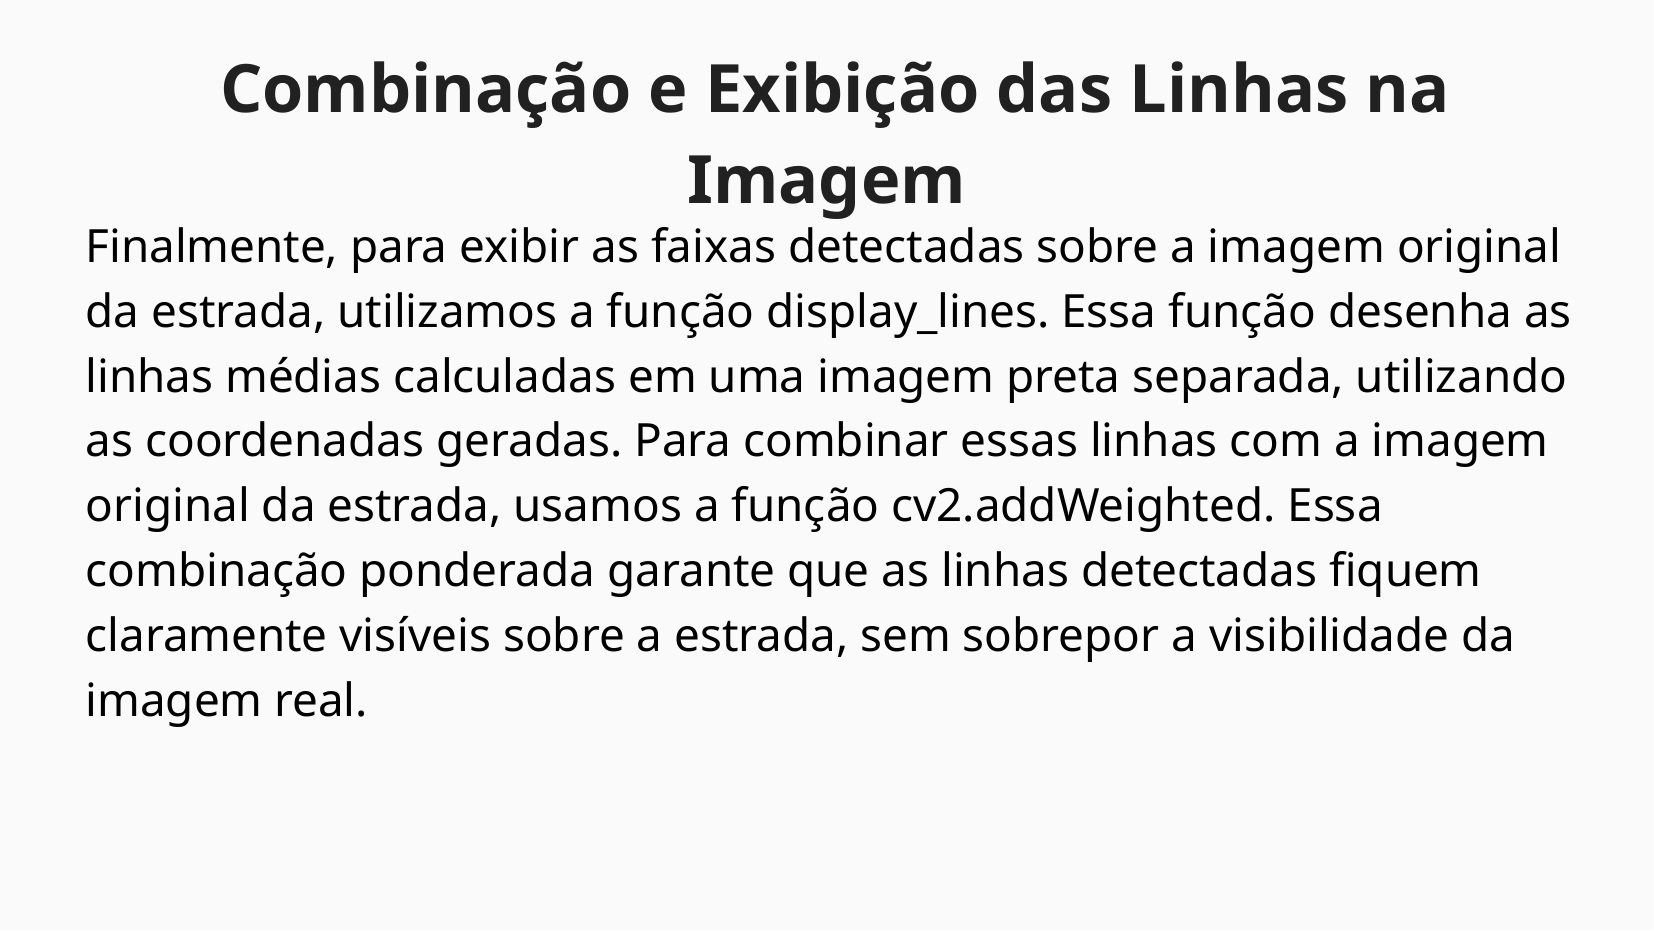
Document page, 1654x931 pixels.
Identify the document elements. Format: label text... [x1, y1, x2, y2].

text_box Finalmente, para exibir as faixas detectadas sobre a imagem original da estrada, utilizamos a função display_lines. Essa função desenha as linhas médias calculadas em uma imagem preta separada, utilizando as coordenadas geradas. Para combinar essas linhas com a imagem original da estrada, usamos a função cv2.addWeighted. Essa combinação ponderada garante que as linhas detectadas fiquem claramente visíveis sobre a estrada, sem sobrepor a visibilidade da imagem real. [85, 210, 1574, 829]
title Combinação e Exibição das Linhas na Imagem [82, 41, 1571, 210]
